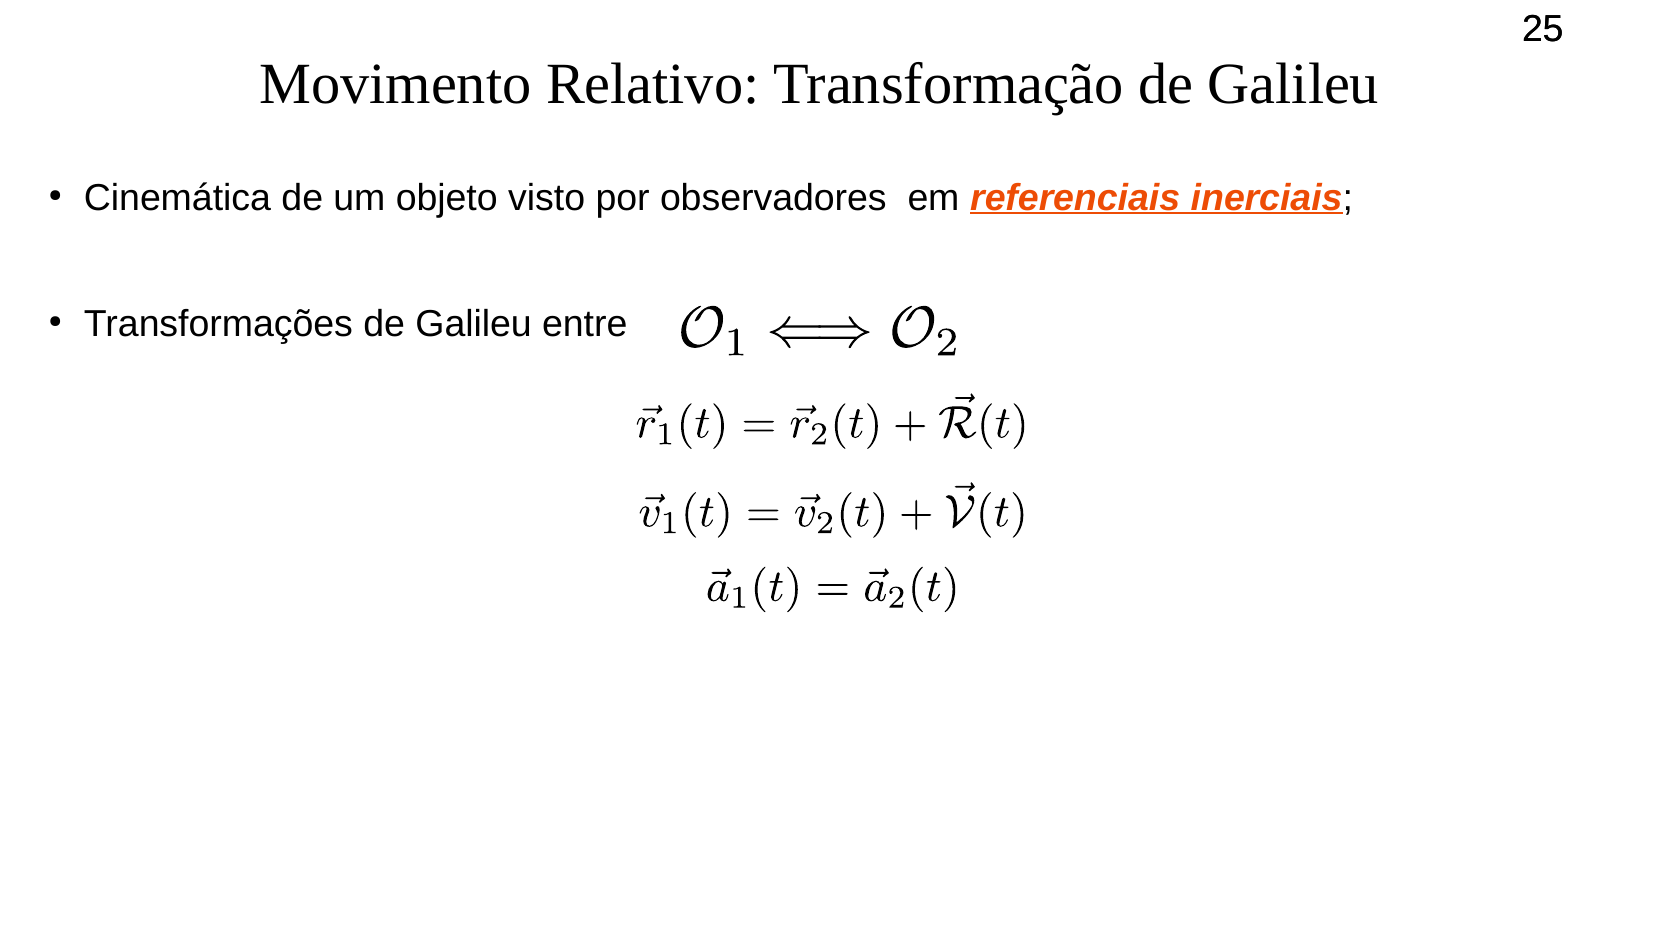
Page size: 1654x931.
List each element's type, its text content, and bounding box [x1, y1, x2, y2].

text_box Movimento Relativo: Transformação de Galileu [244, 11, 1409, 124]
picture [701, 564, 957, 614]
text_box Cinemática de um objeto visto por observadores em referenciais inerciais; Transformações de Galileu entre [33, 168, 1575, 352]
picture [636, 482, 1024, 538]
picture [675, 303, 958, 358]
picture [633, 393, 1025, 449]
text_box <number> [1507, 0, 1654, 71]
